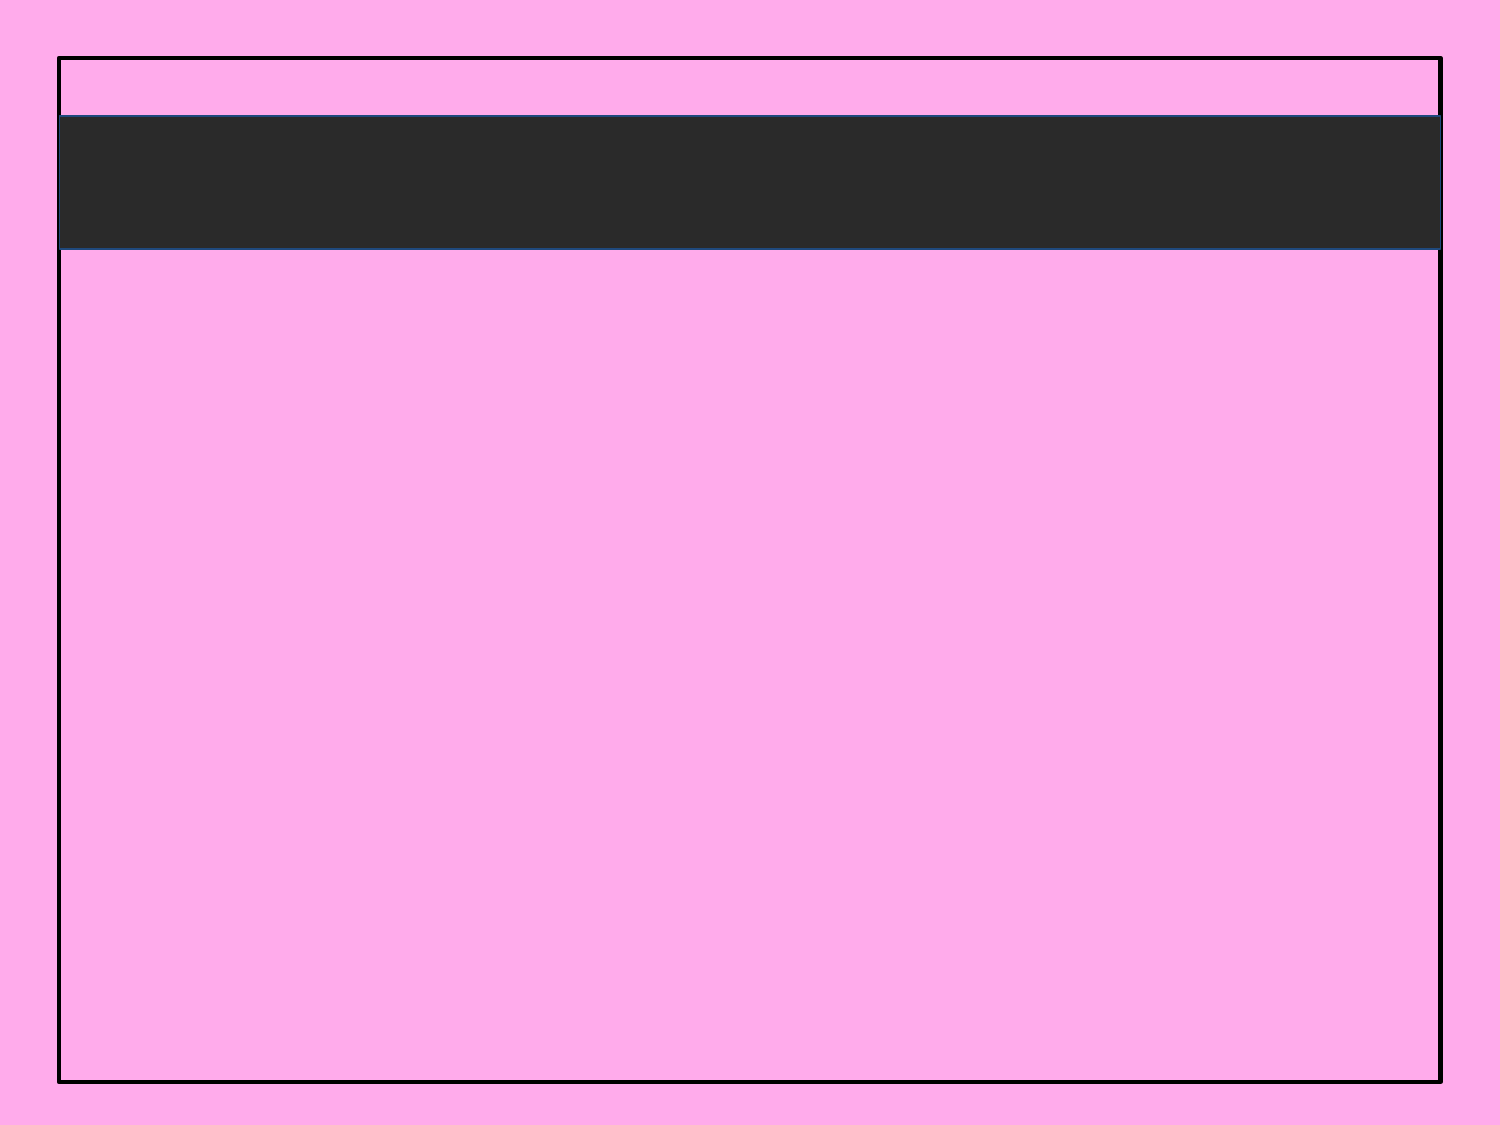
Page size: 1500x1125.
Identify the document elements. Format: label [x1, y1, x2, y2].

text_box [59, 116, 1441, 249]
